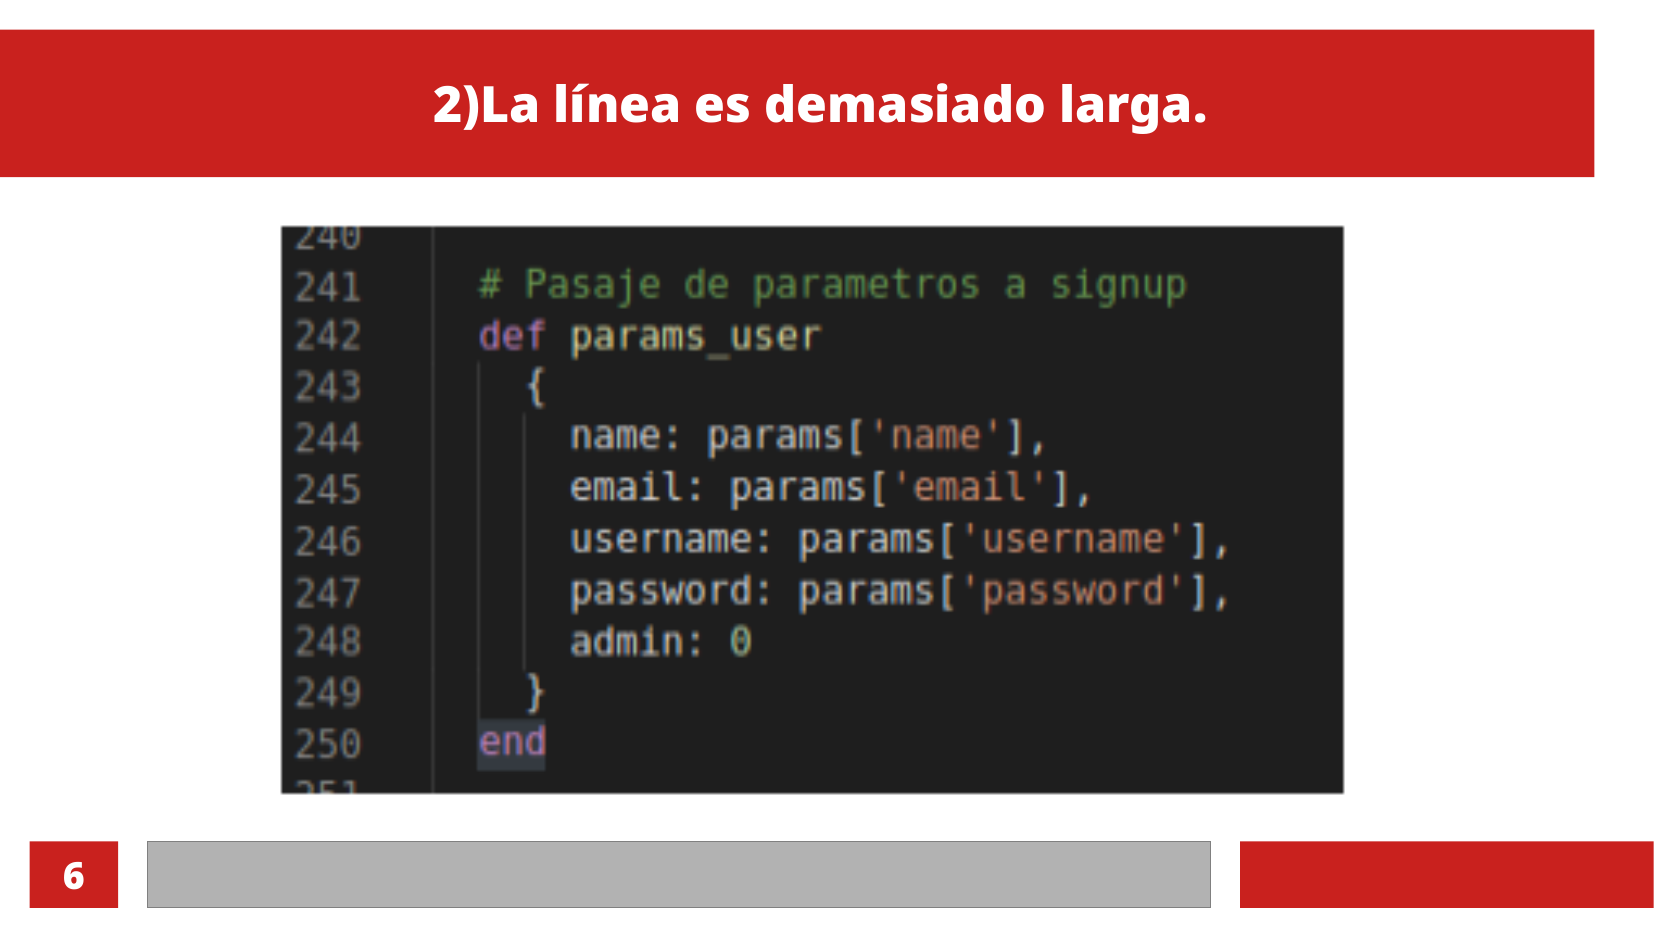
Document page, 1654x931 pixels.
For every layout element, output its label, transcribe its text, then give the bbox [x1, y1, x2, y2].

picture [276, 221, 1348, 798]
title 2)La línea es demasiado larga. [0, 29, 1595, 178]
